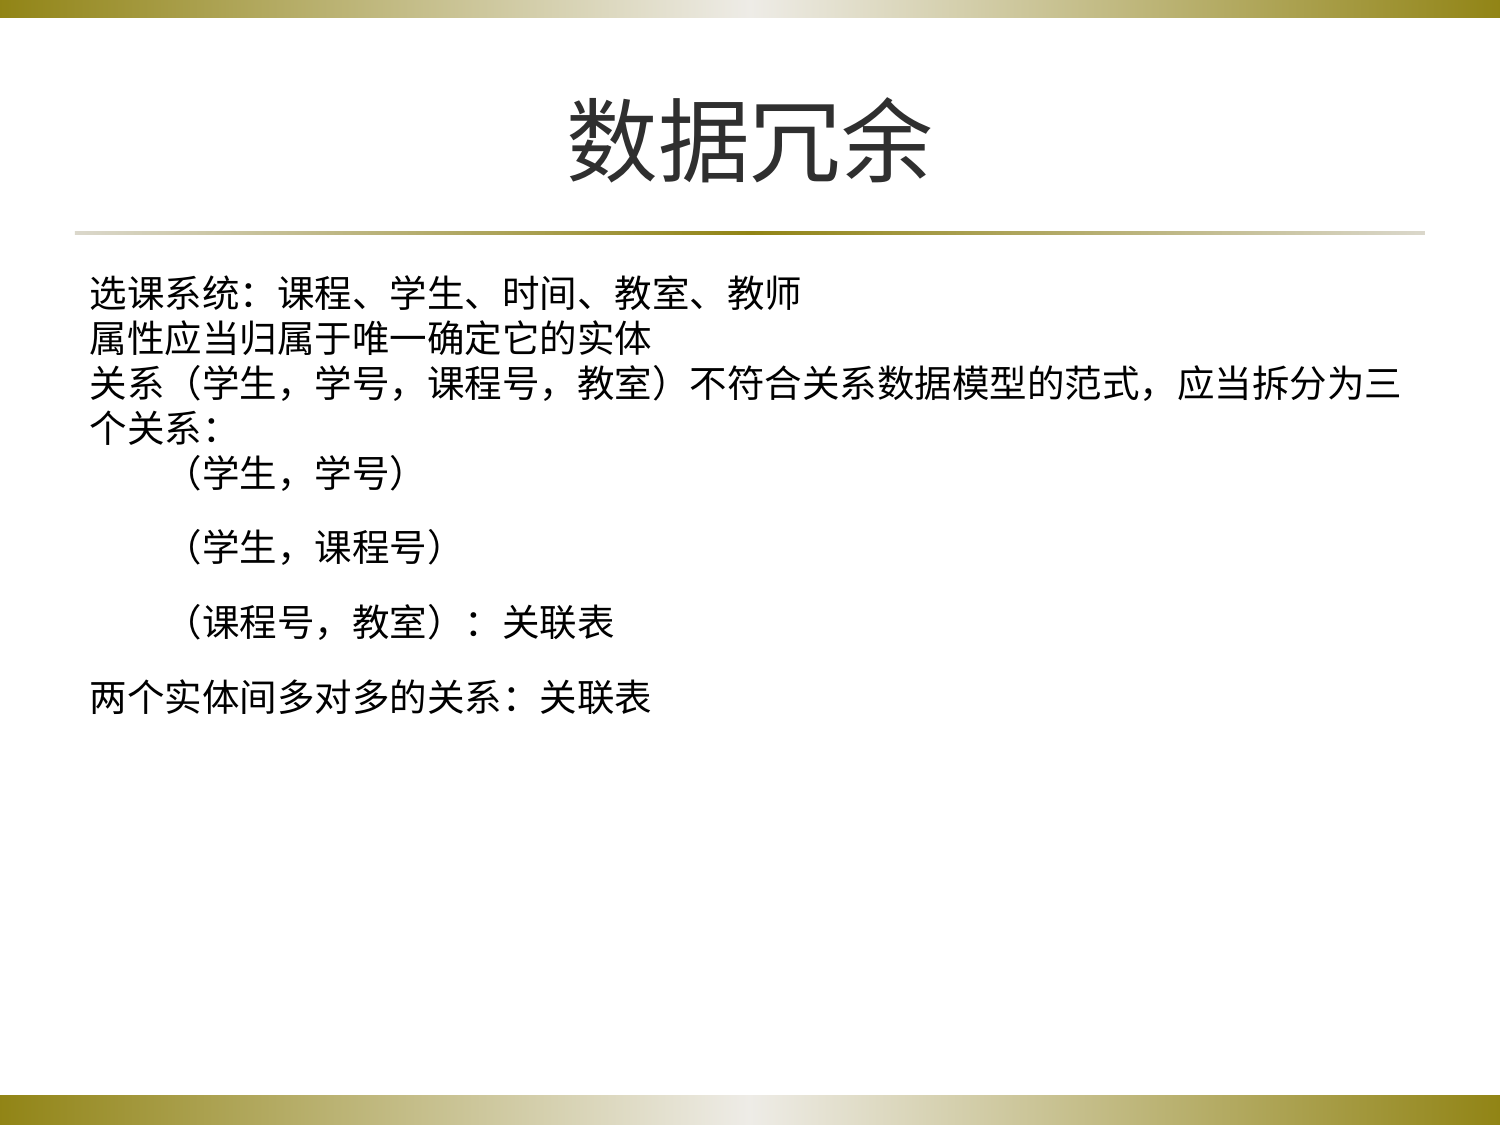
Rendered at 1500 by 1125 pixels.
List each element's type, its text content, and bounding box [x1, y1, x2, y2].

list 选课系统：课程、学生、时间、教室、教师 属性应当归属于唯一确定它的实体 关系（学生，学号，课程号，教室）不符合关系数据模型的范式，应当拆分为三个关系： （学生，学号） （学生，课程号） （课程号，教室）：关联表 两个实体间多对多的关系：关联表 [75, 262, 1425, 1032]
title 数据冗余 [75, 45, 1425, 233]
